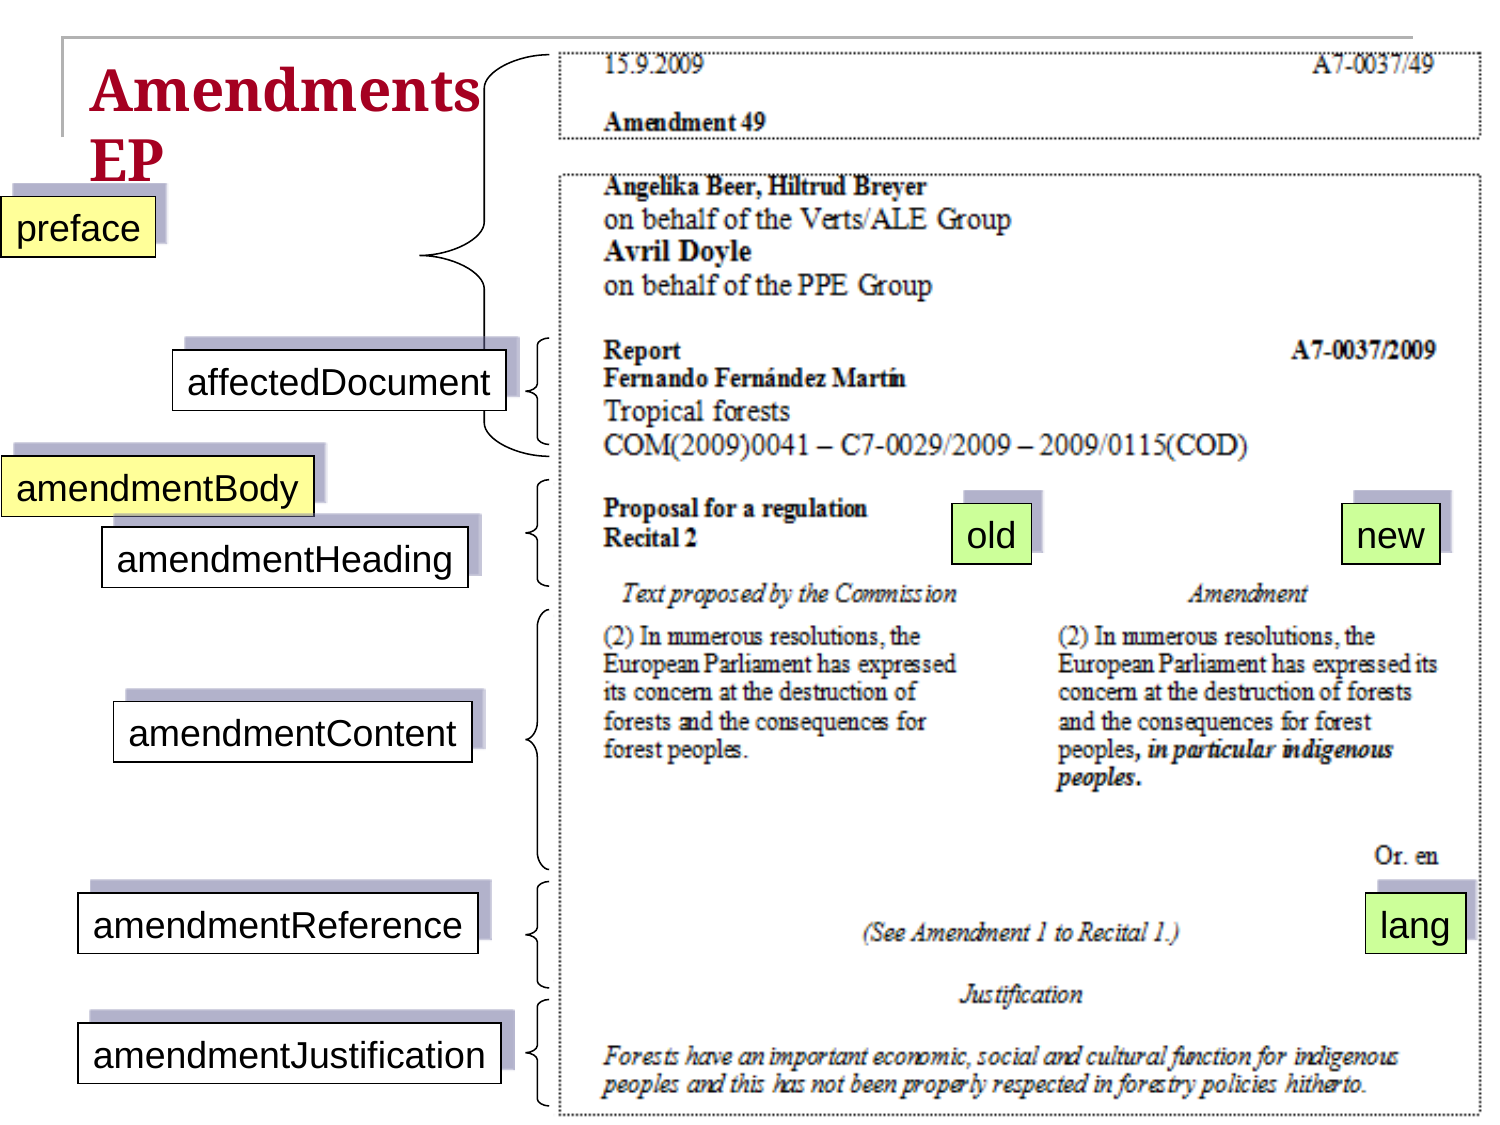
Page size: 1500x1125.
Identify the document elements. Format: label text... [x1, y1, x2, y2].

text_box amendmentHeading [101, 527, 469, 588]
title Amendments EP [75, 45, 553, 233]
text_box lang [1365, 893, 1466, 954]
picture [553, 42, 1500, 1125]
text_box new [1341, 503, 1440, 564]
text_box amendmentJustification [78, 1023, 501, 1084]
text_box old [951, 503, 1032, 564]
text_box affectedDocument [172, 349, 506, 411]
text_box amendmentBody [1, 456, 314, 517]
text_box preface [1, 196, 156, 257]
text_box amendmentReference [78, 893, 478, 954]
text_box amendmentContent [113, 701, 472, 762]
